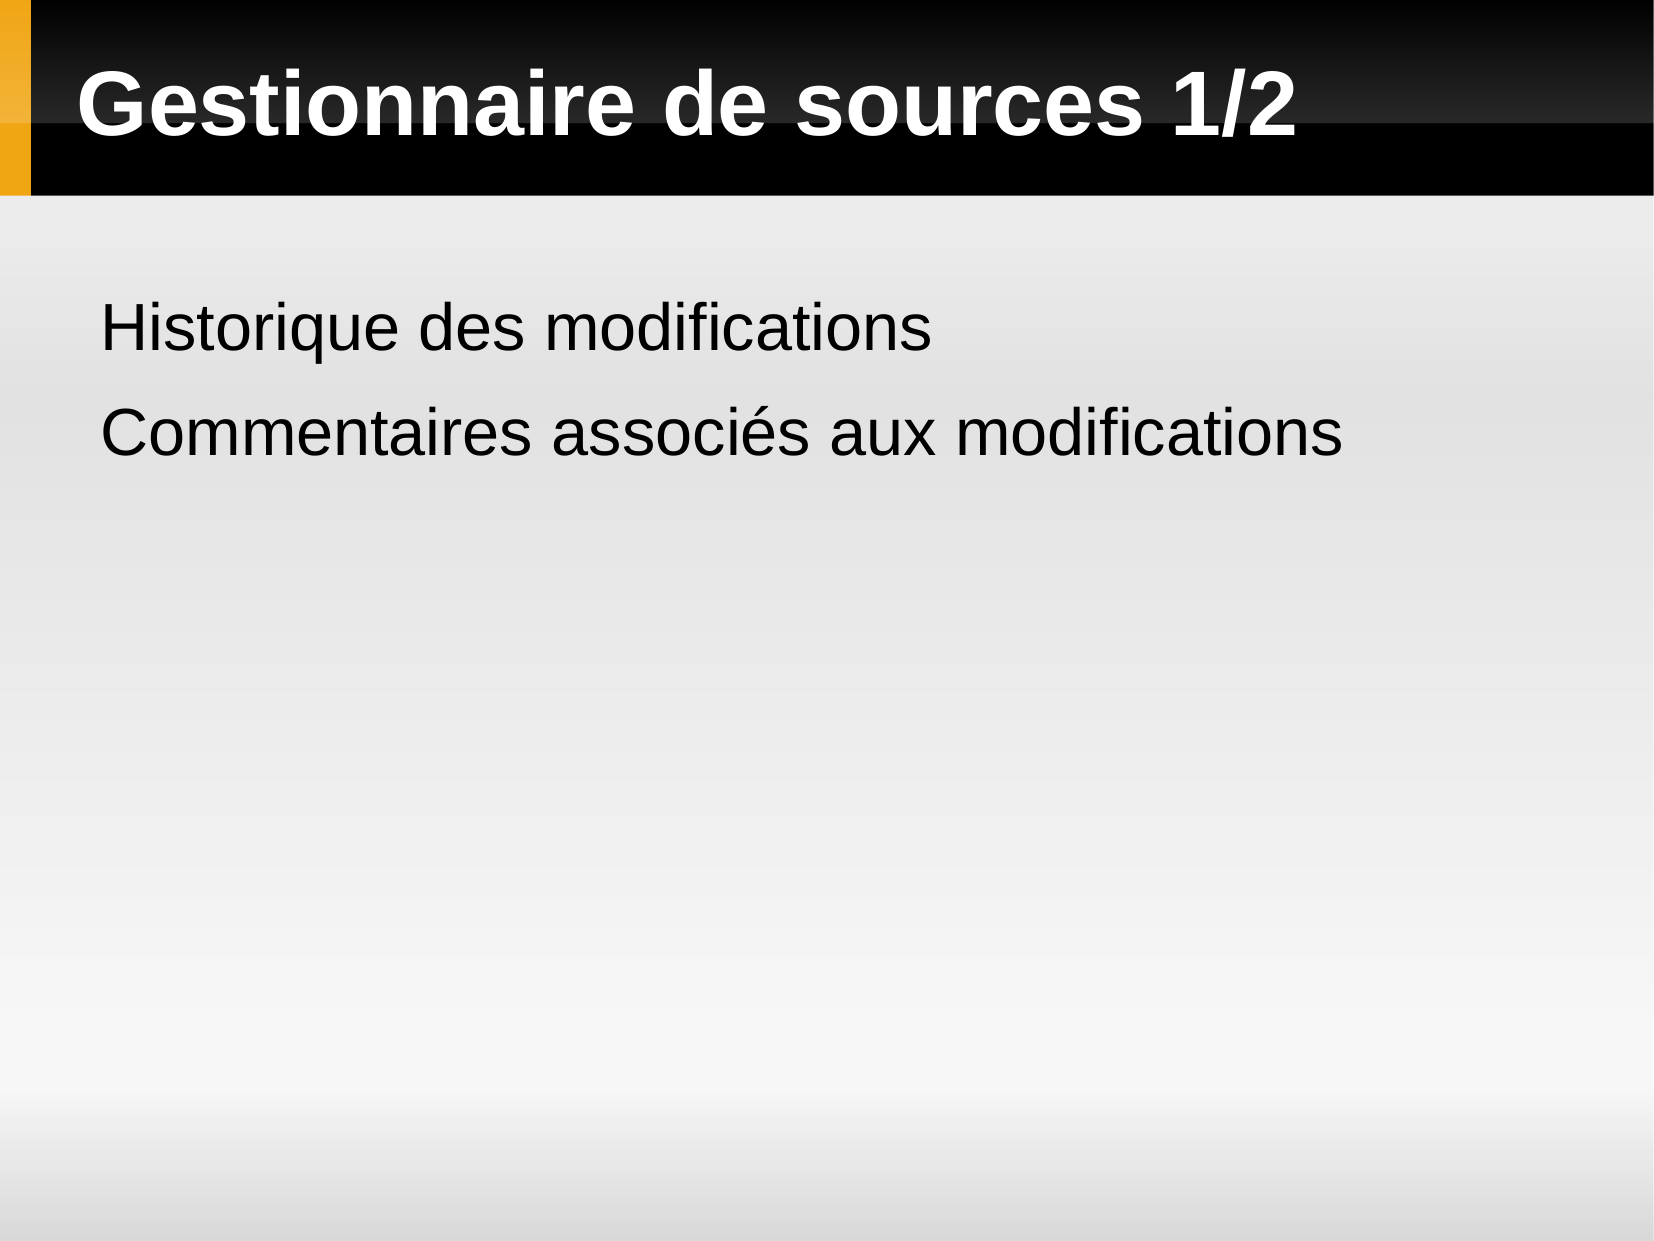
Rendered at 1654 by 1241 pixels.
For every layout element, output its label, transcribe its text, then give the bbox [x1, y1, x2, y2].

title Gestionnaire de sources 1/2 [76, 7, 1565, 200]
picture [0, 0, 1654, 1241]
list Historique des modifications Commentaires associés aux modifications [82, 290, 1571, 1094]
